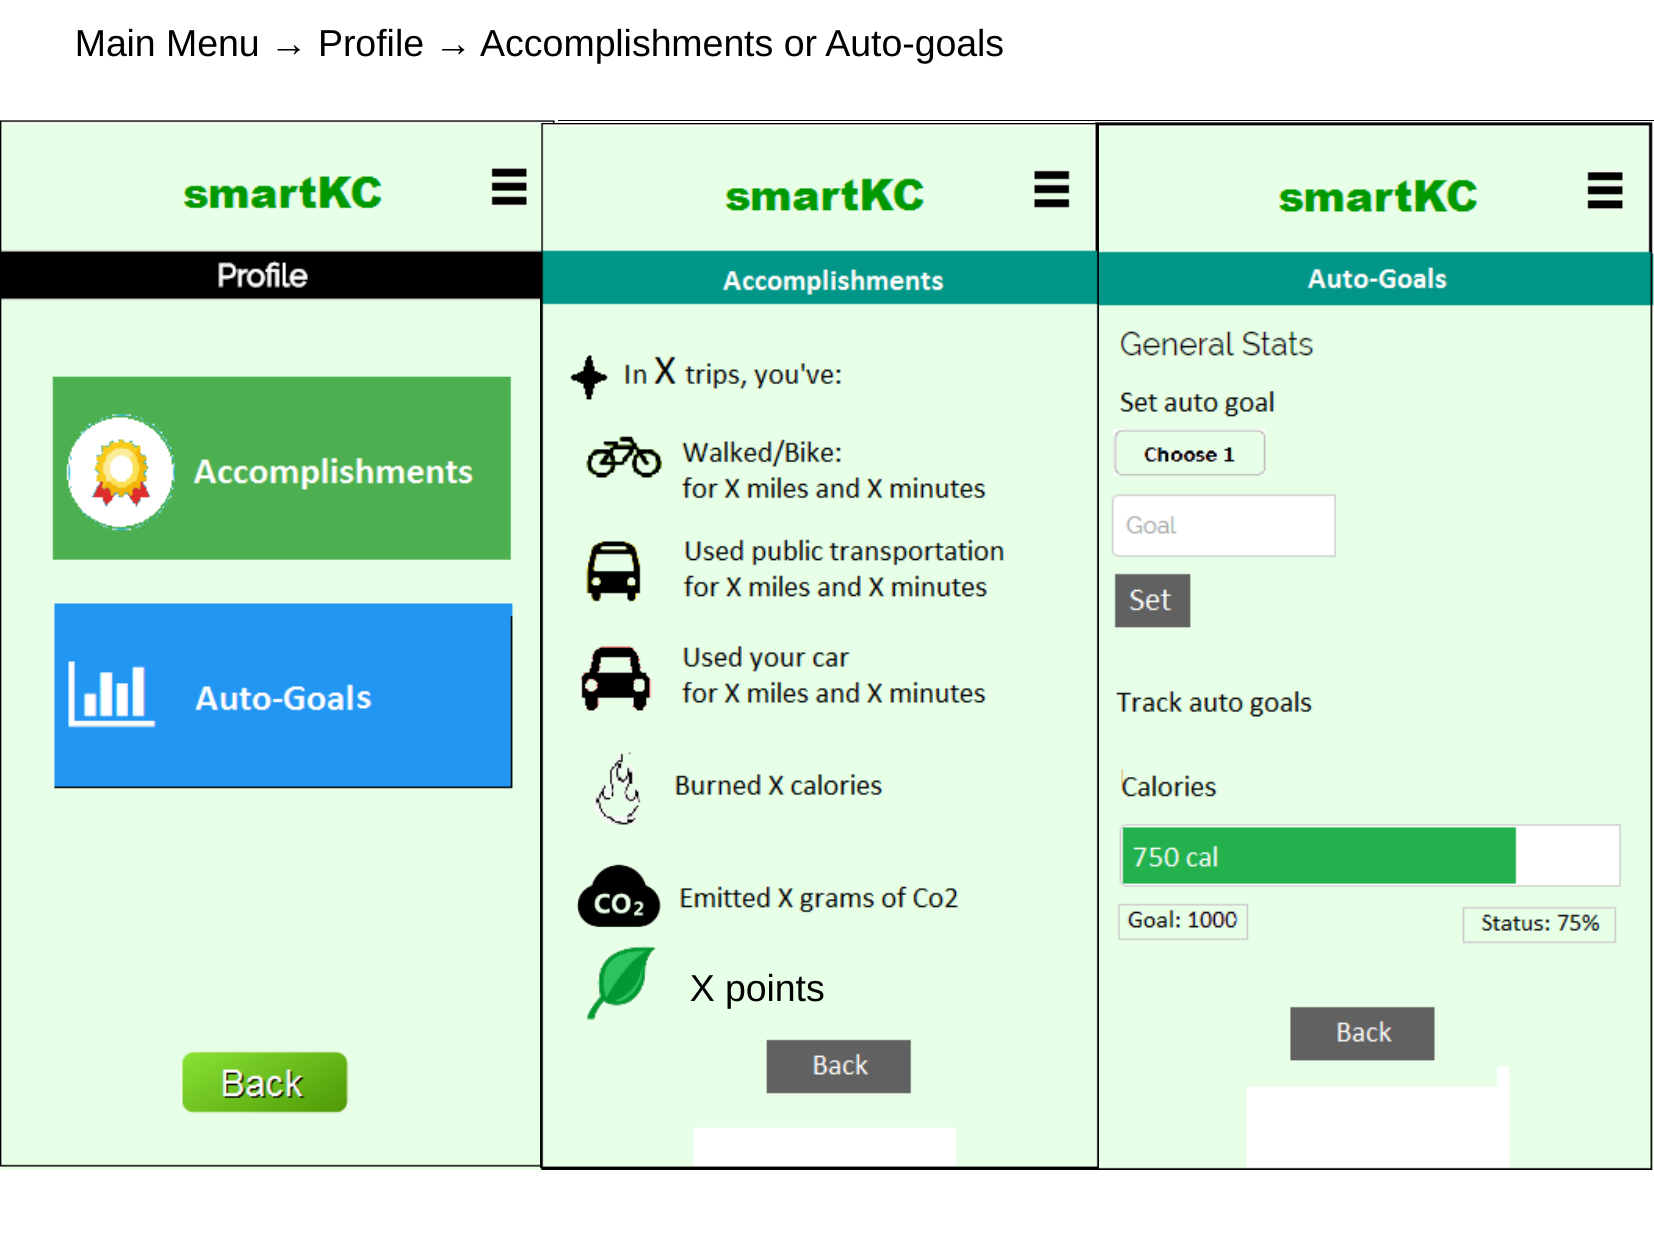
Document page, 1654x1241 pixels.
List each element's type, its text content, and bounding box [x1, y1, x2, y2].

text_box X points [675, 960, 1111, 1017]
picture [0, 119, 1654, 1171]
text_box Main Menu → Profile → Accomplishments or Auto-goals [60, 15, 1096, 114]
